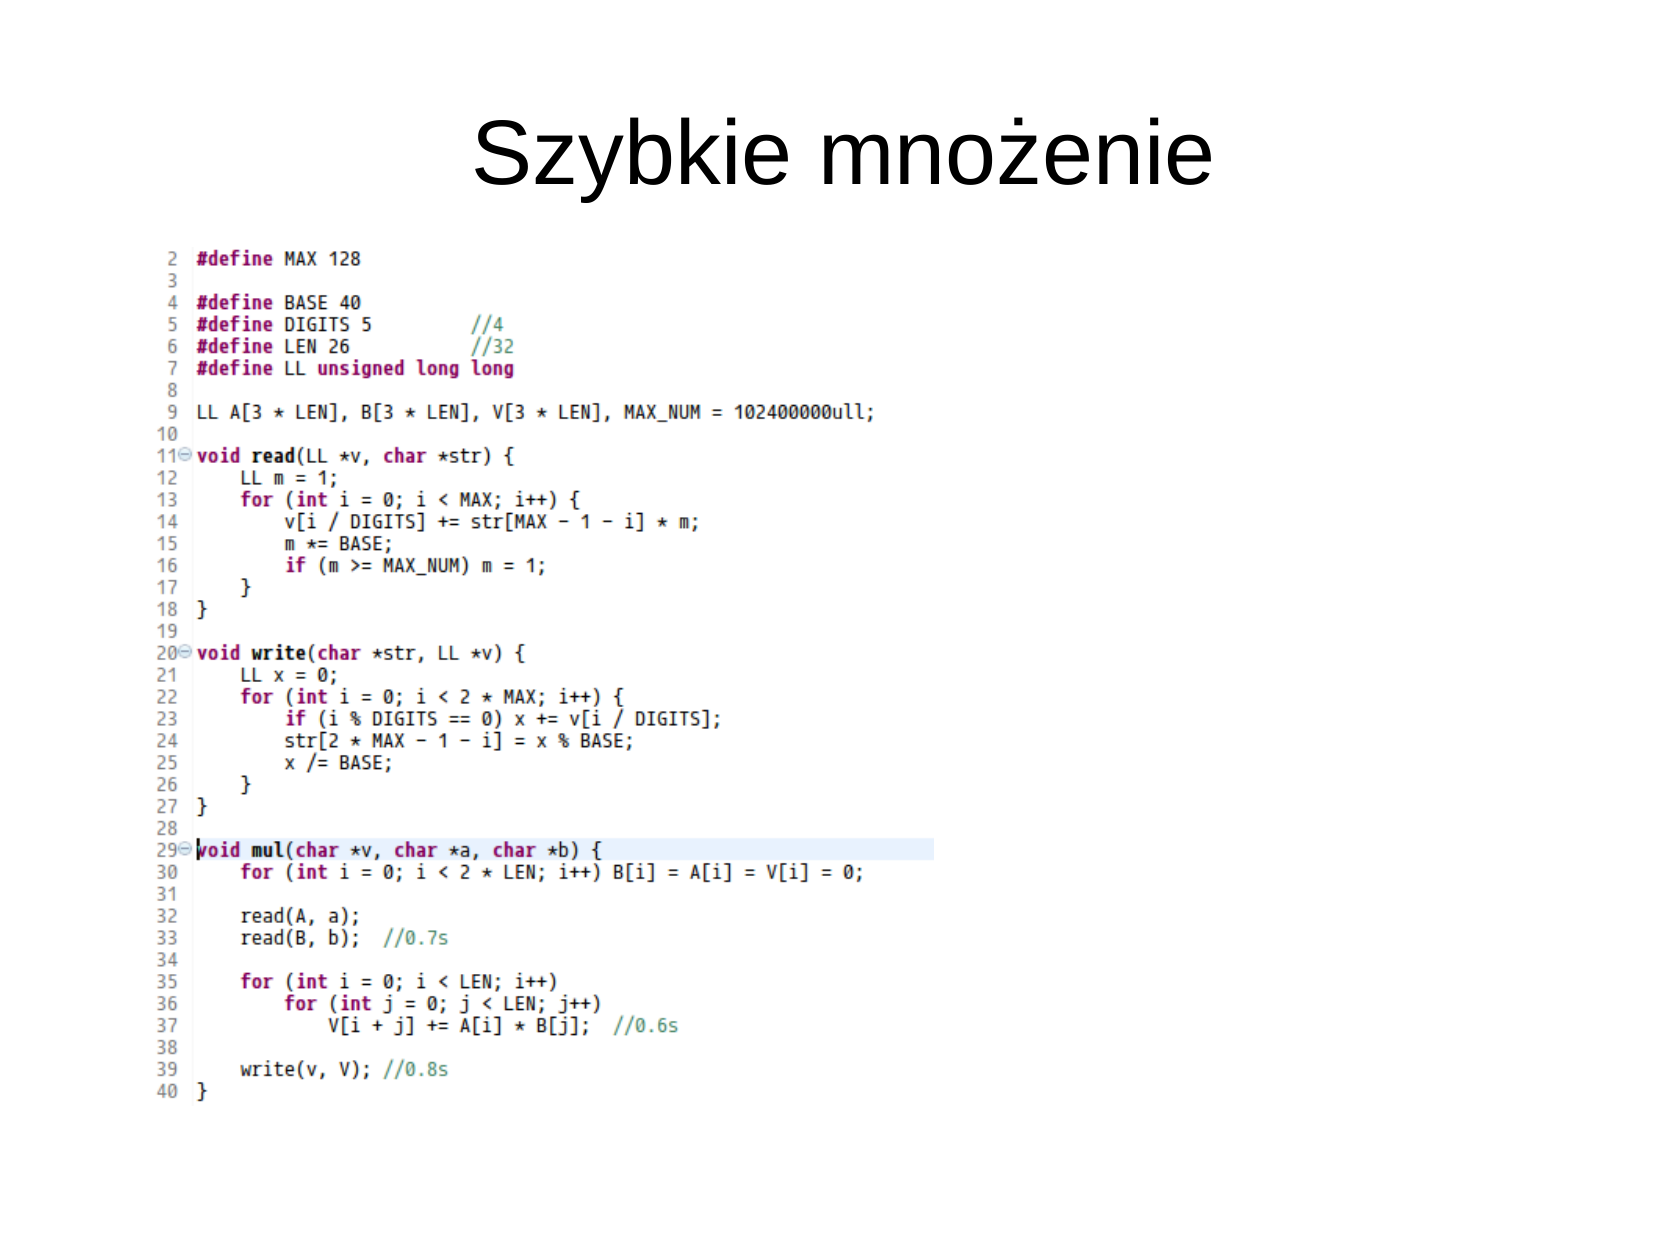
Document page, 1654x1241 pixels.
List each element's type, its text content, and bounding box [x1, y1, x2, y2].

title Szybkie mnożenie [82, 49, 1571, 257]
picture [150, 247, 934, 1106]
